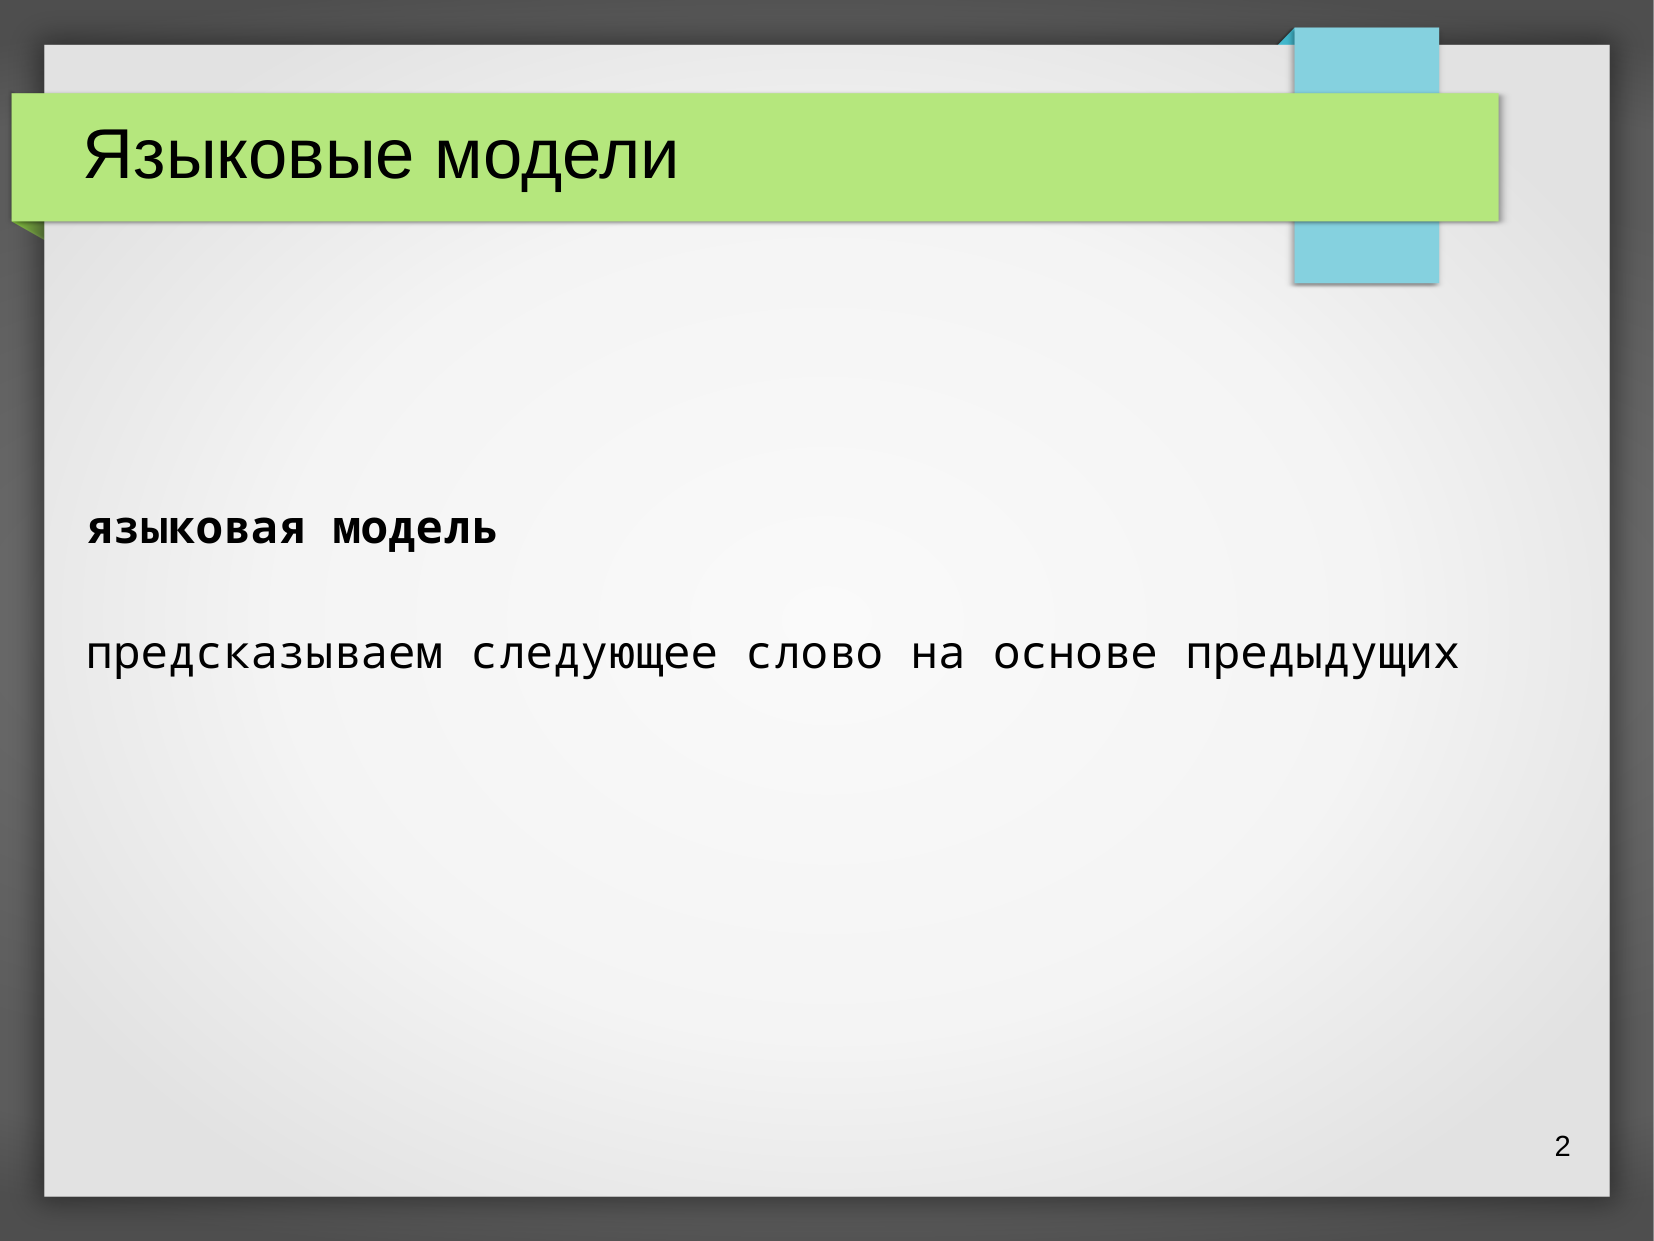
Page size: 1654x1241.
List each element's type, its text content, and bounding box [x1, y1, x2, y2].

text_box языковая модель предсказываем следующее слово на основе предыдущих [70, 236, 1595, 1038]
title Языковые модели [82, 114, 1406, 194]
picture [0, 0, 1654, 1241]
